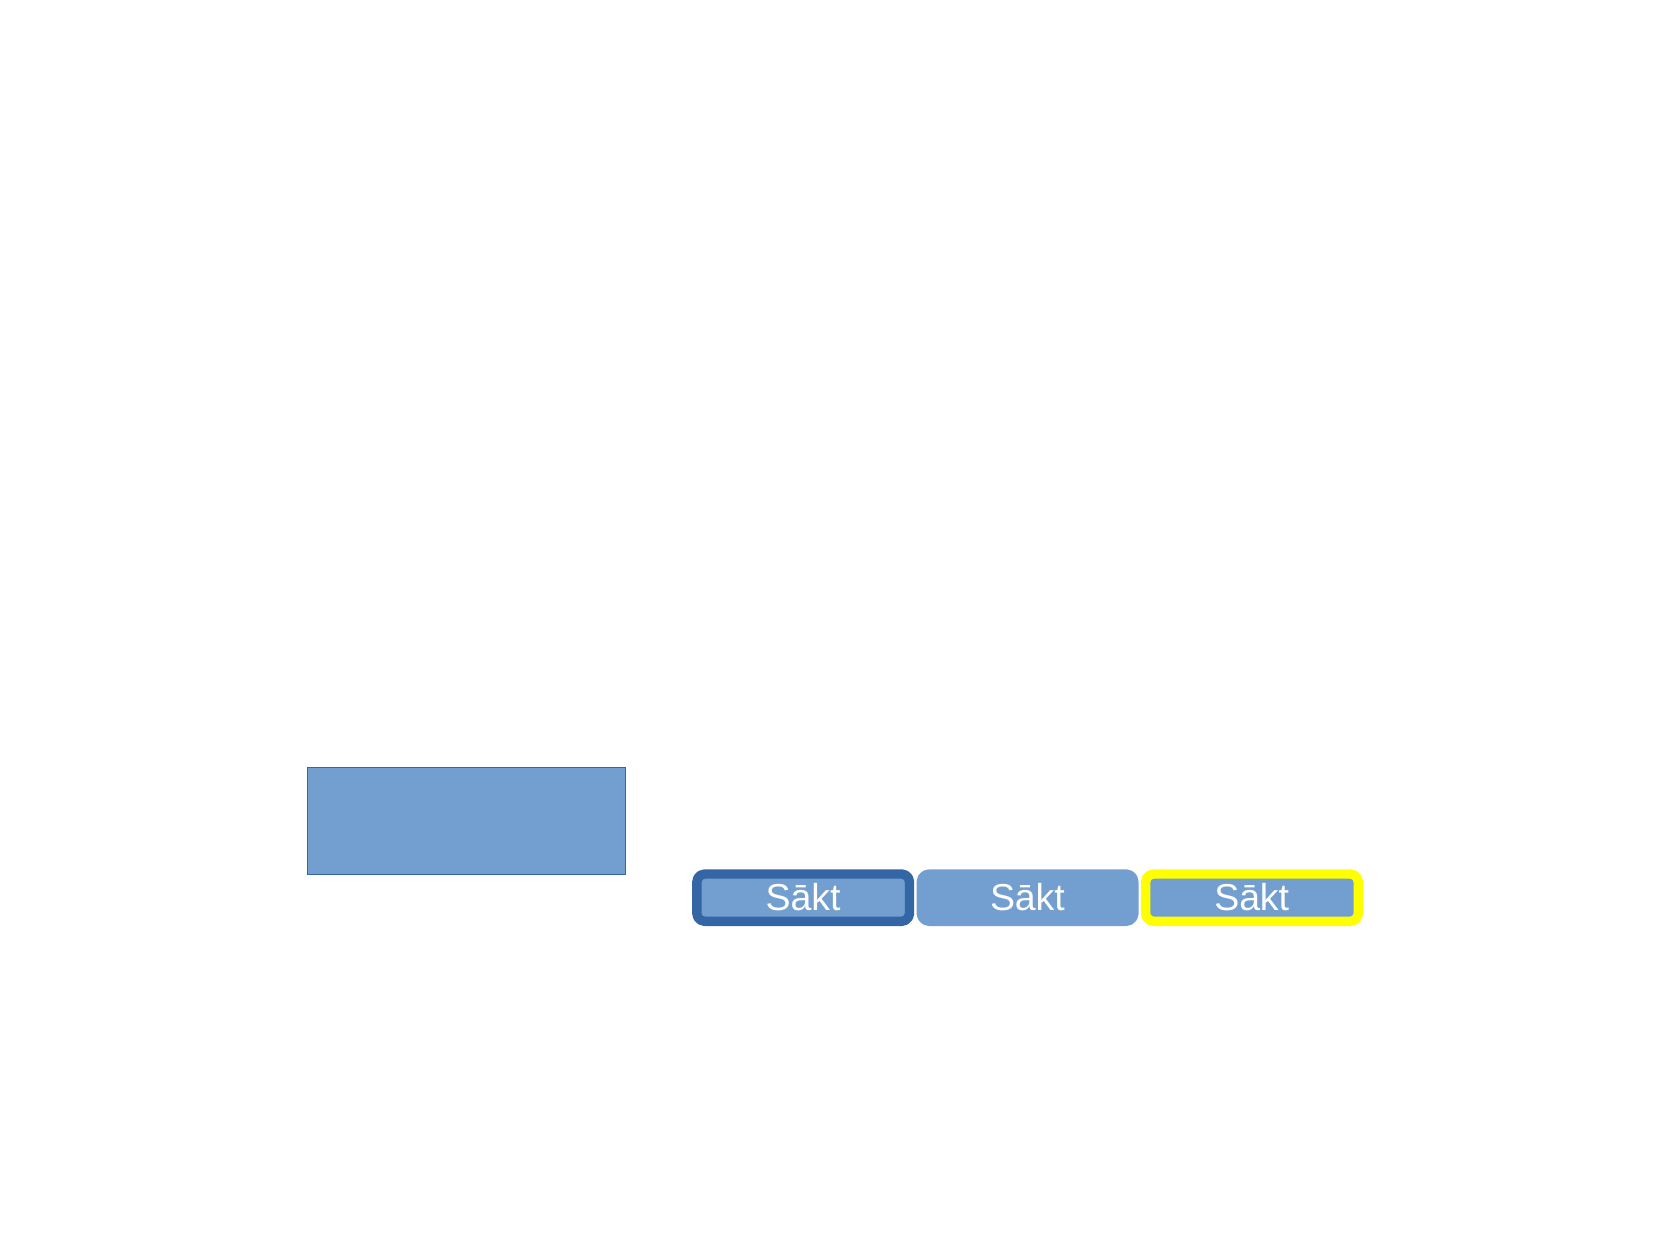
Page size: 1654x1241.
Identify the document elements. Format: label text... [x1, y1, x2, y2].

text_box [307, 767, 626, 875]
text_box Sākt [1145, 874, 1359, 922]
text_box Sākt [696, 874, 910, 922]
text_box Sākt [921, 874, 1134, 922]
